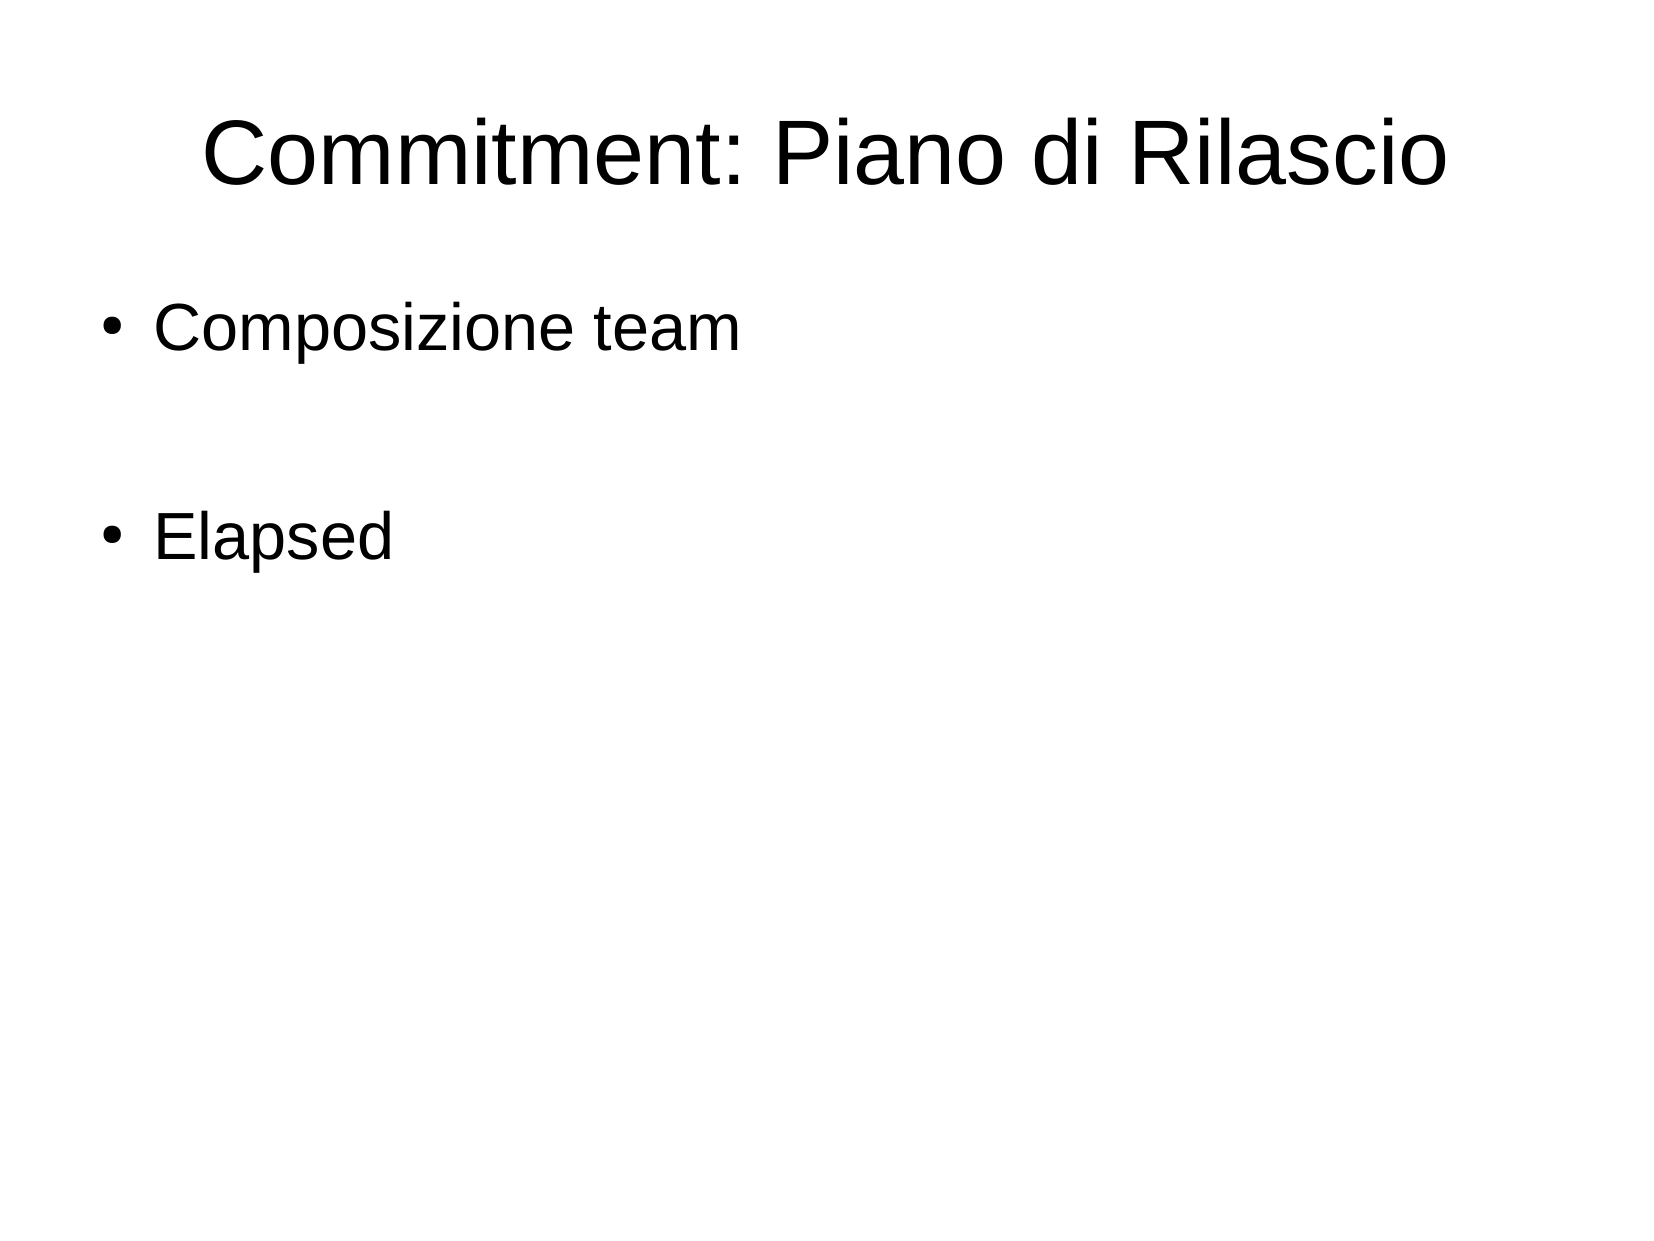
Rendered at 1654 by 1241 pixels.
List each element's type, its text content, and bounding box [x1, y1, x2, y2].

title Commitment: Piano di Rilascio [82, 49, 1571, 257]
list Composizione team Elapsed [82, 290, 1571, 1109]
